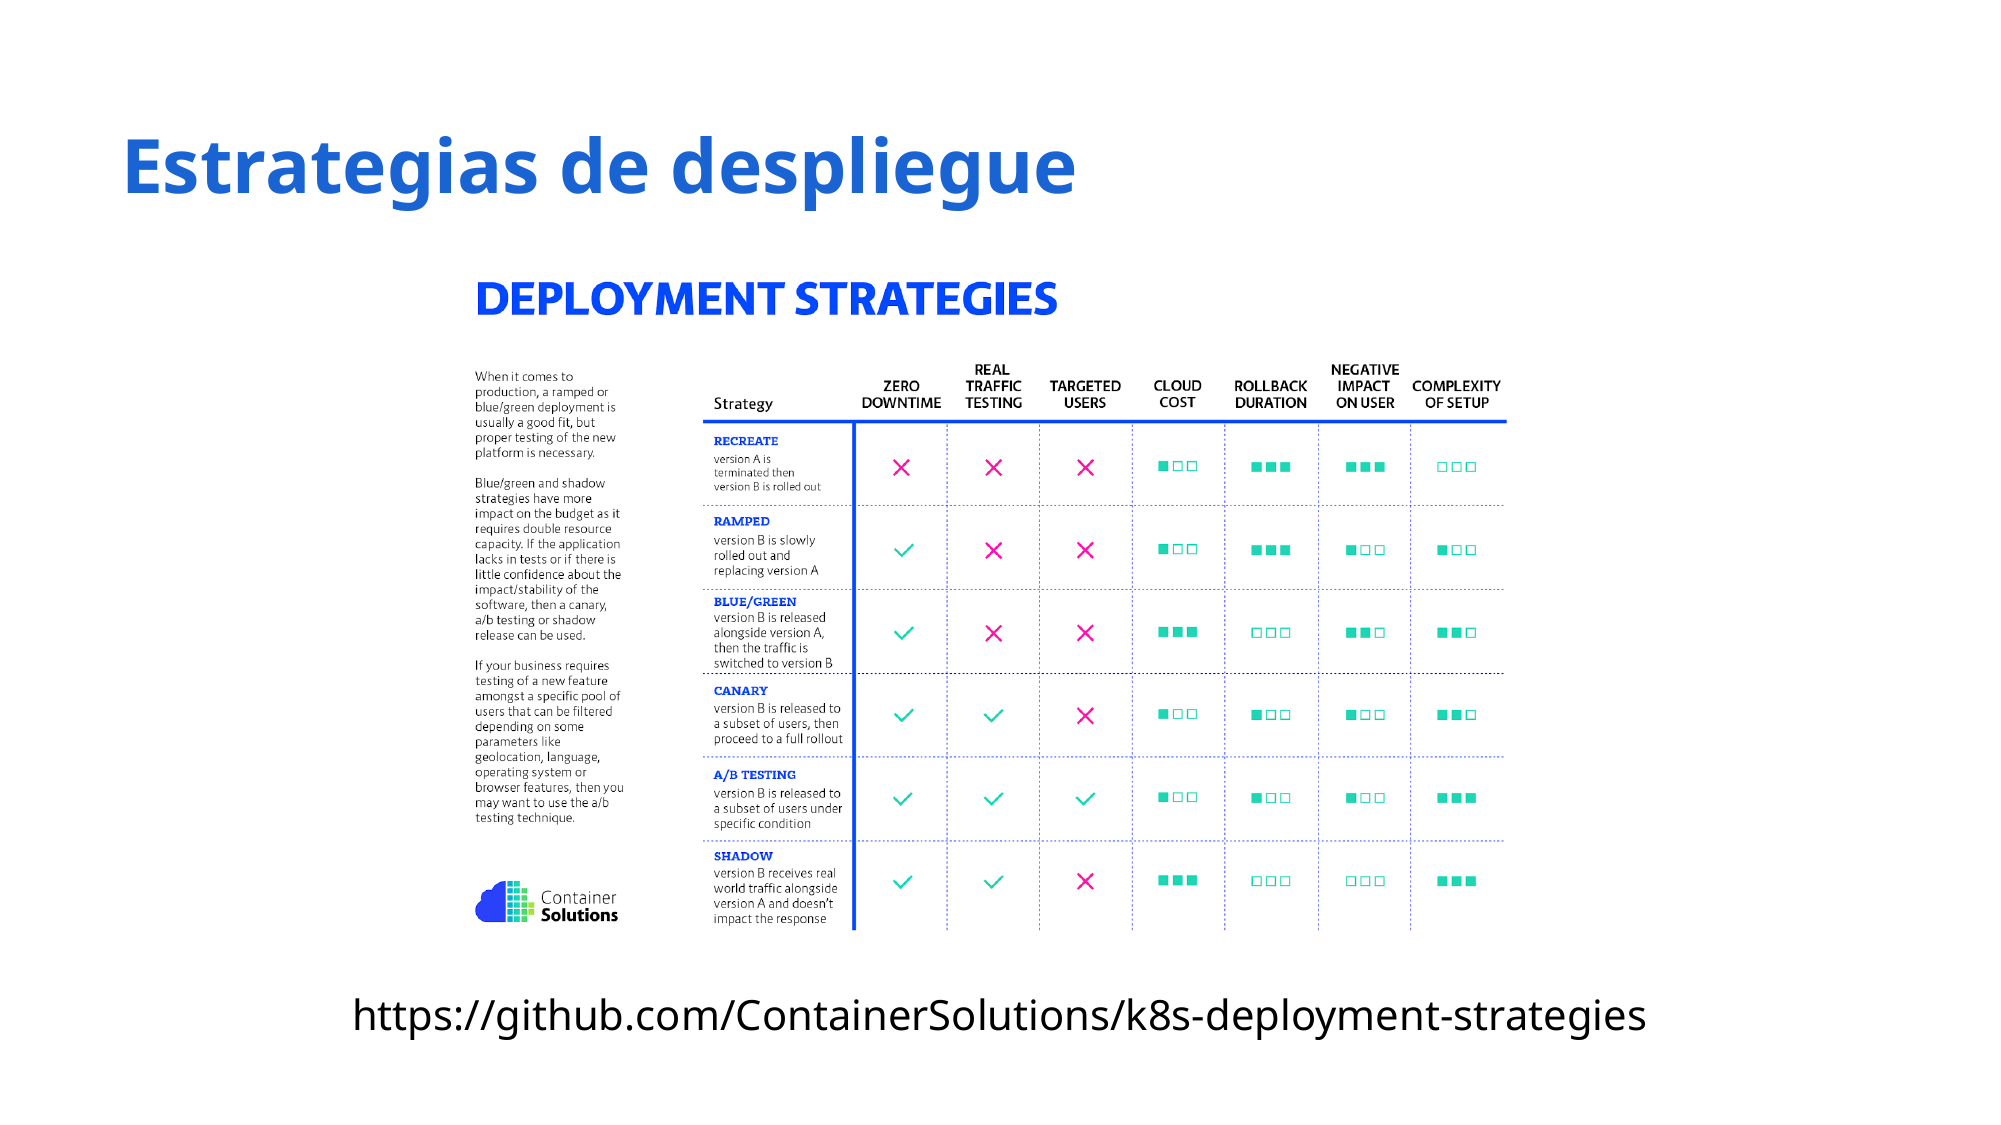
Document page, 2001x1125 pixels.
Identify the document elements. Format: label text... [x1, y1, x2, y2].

text_box https://github.com/ContainerSolutions/k8s-deployment-strategies [337, 978, 1663, 1051]
text_box Estrategias de despliegue [106, 106, 1878, 293]
text_box [118, 224, 1831, 1106]
picture [411, 233, 1589, 978]
